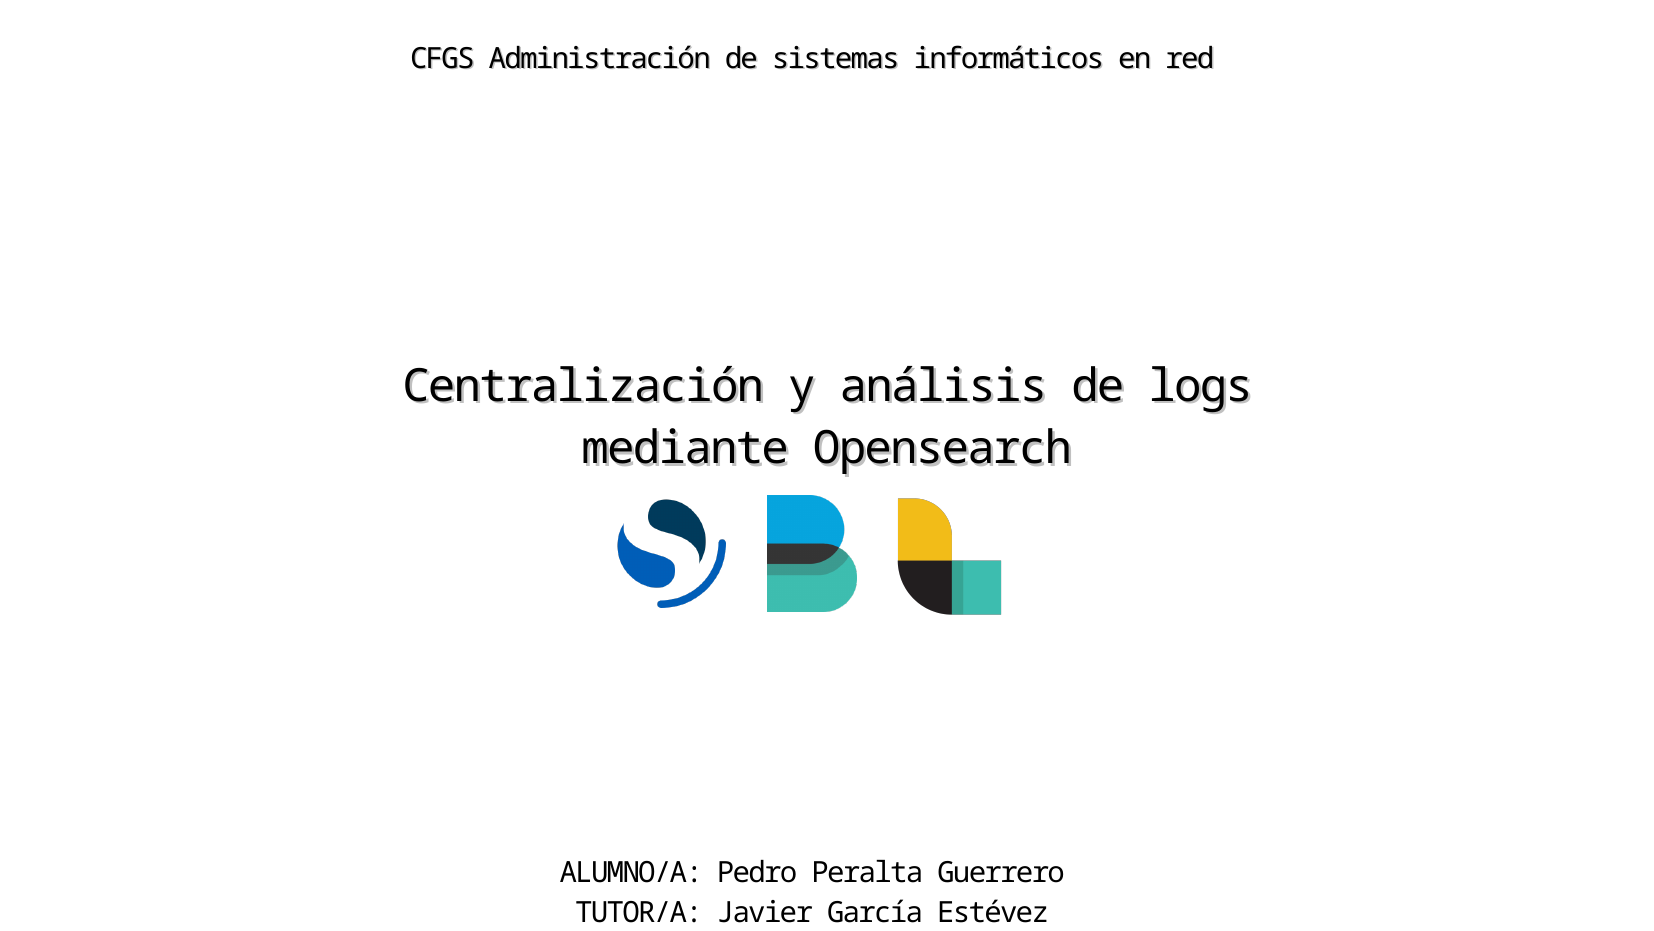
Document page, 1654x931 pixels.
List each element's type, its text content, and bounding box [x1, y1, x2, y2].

picture [590, 472, 753, 635]
picture [767, 495, 857, 612]
text_box CFGS Administración de sistemas informáticos en red [354, 29, 1270, 81]
text_box Centralización y análisis de logs mediante Opensearch [369, 345, 1285, 473]
text_box ALUMNO/A: Pedro Peralta Guerrero TUTOR/A: Javier García Estévez [354, 843, 1270, 931]
picture [865, 472, 1034, 641]
